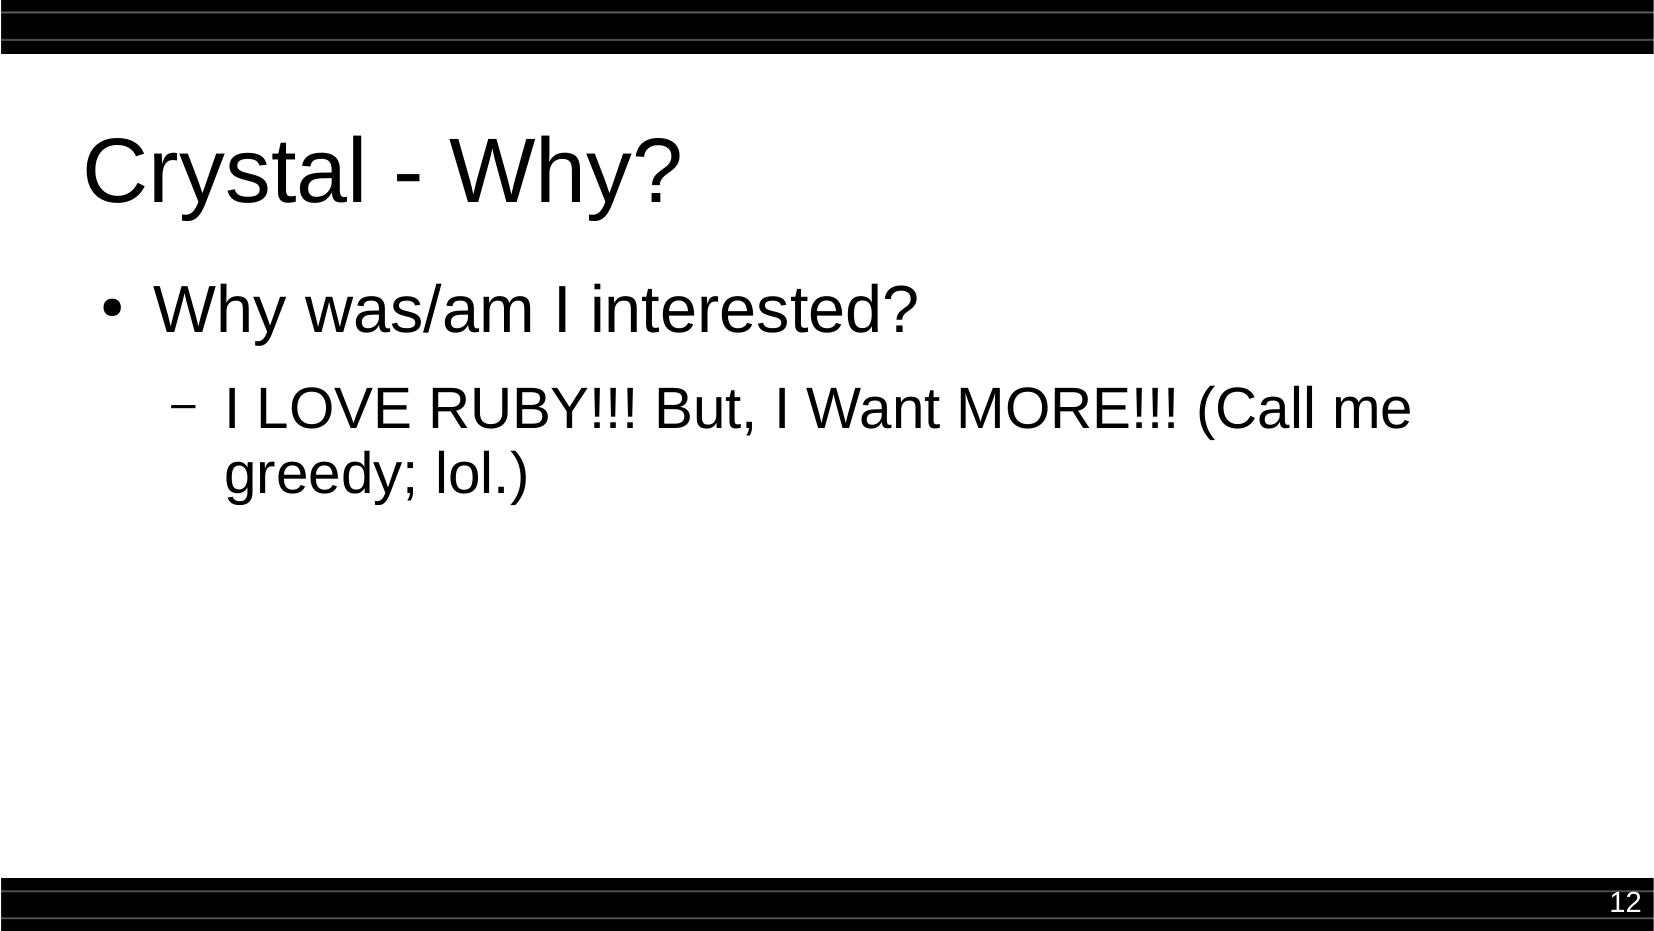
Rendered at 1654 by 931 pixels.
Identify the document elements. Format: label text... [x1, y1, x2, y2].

picture [1, 878, 1654, 931]
picture [1, 0, 1654, 54]
list Why was/am I interested? I LOVE RUBY!!! But, I Want MORE!!! (Call me greedy; lol.) [82, 271, 1571, 851]
title Crystal - Why? [82, 92, 1571, 249]
